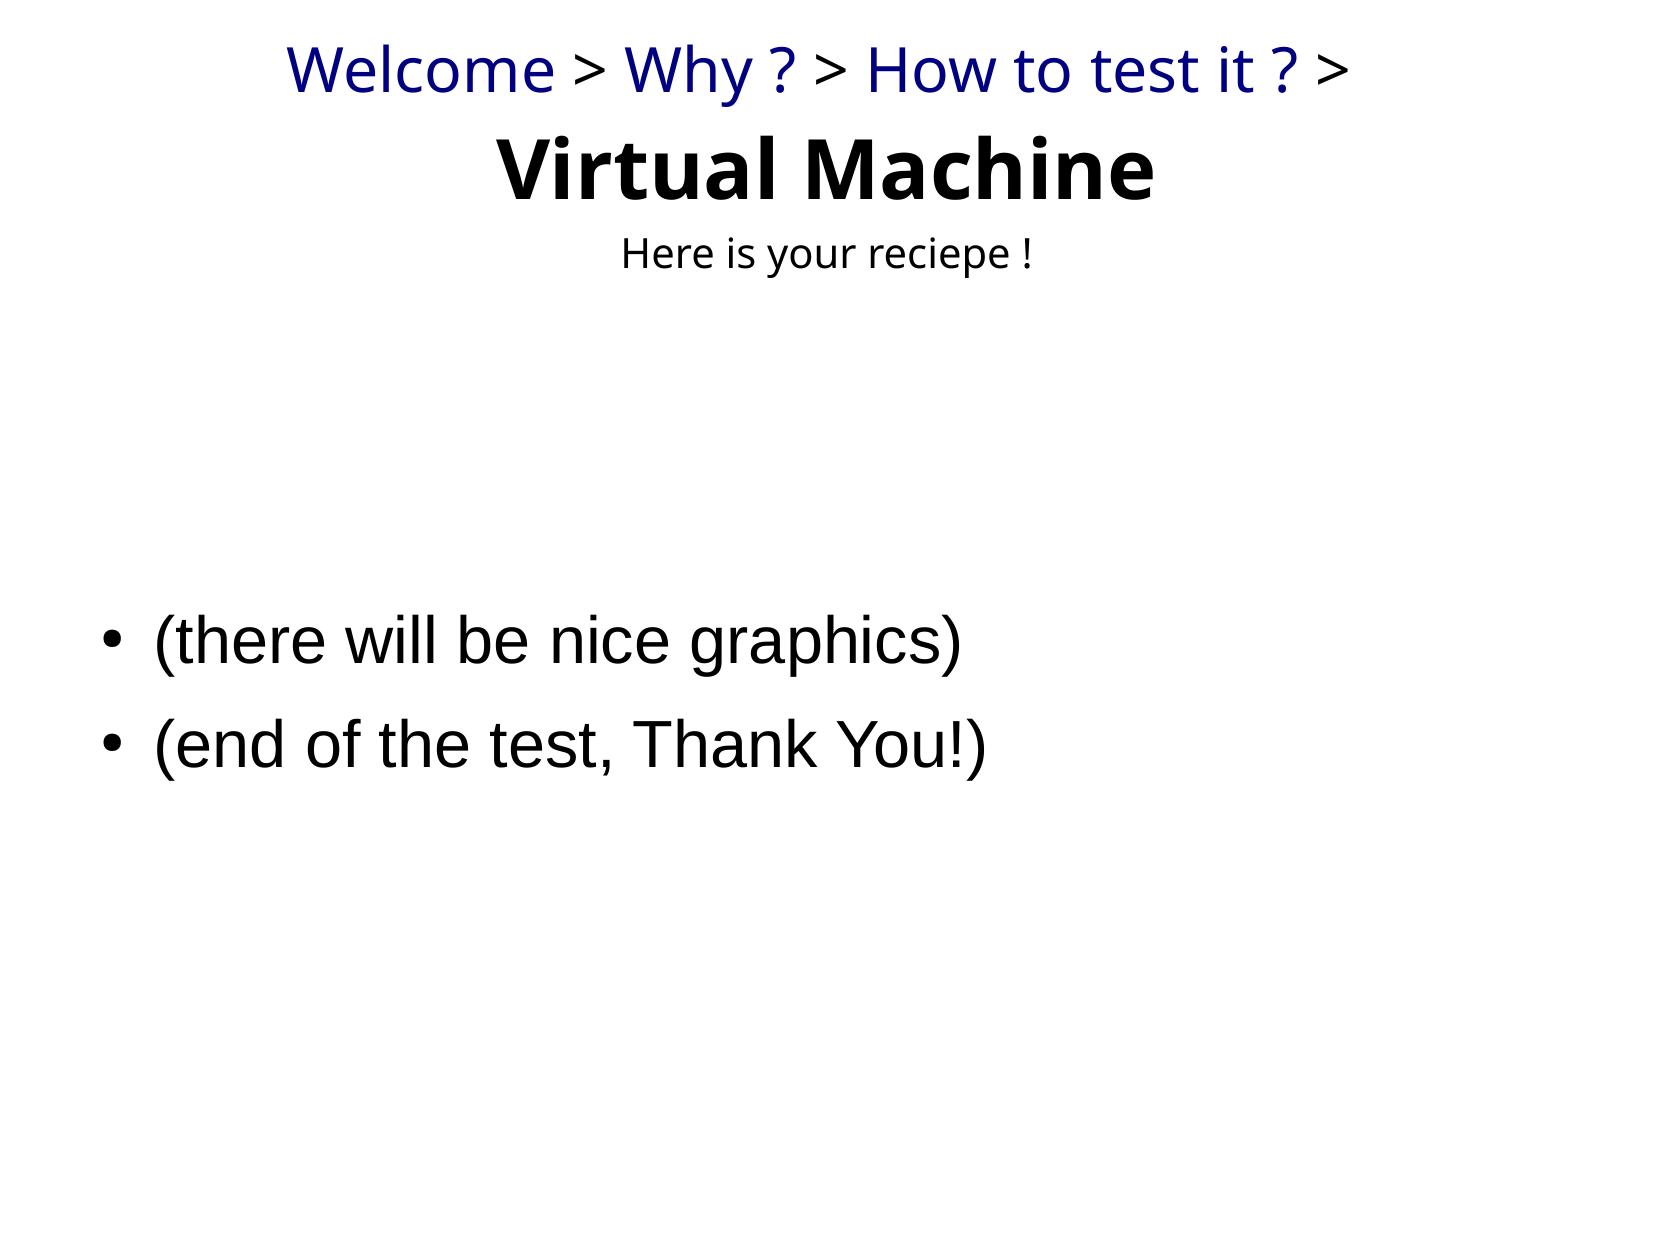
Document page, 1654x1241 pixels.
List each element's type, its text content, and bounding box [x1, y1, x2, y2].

list (there will be nice graphics) (end of the test, Thank You!) [82, 290, 1538, 1010]
title Welcome > Why ? > How to test it ? > Virtual Machine Here is your reciepe ! [82, 35, 1571, 271]
